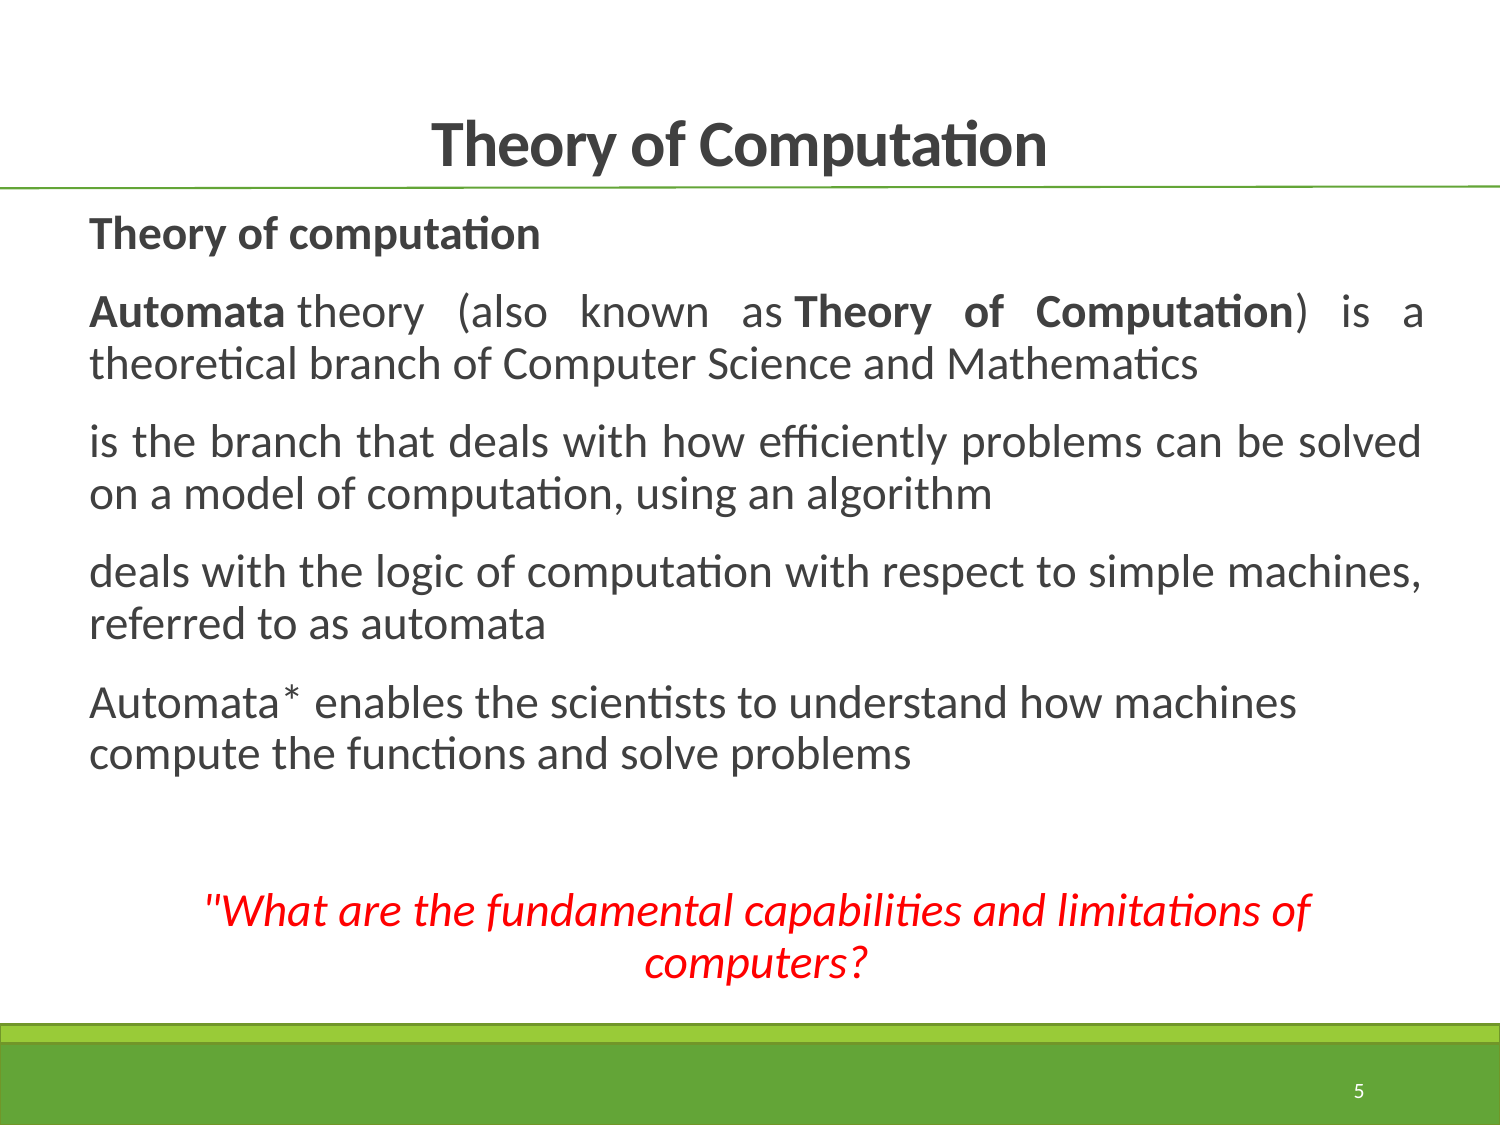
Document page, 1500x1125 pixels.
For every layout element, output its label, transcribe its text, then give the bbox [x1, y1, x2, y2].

list Theory of computation Automata theory (also known as Theory of Computation) is a theoretical branch of Computer Science and Mathematics is the branch that deals with how efficiently problems can be solved on a model of computation, using an algorithm deals with the logic of computation with respect to simple machines, referred to as automata Automata* enables the scientists to understand how machines compute the functions and solve problems "What are the fundamental capabilities and limitations of computers? [75, 200, 1425, 1000]
title Theory of Computation [72, 37, 1423, 188]
